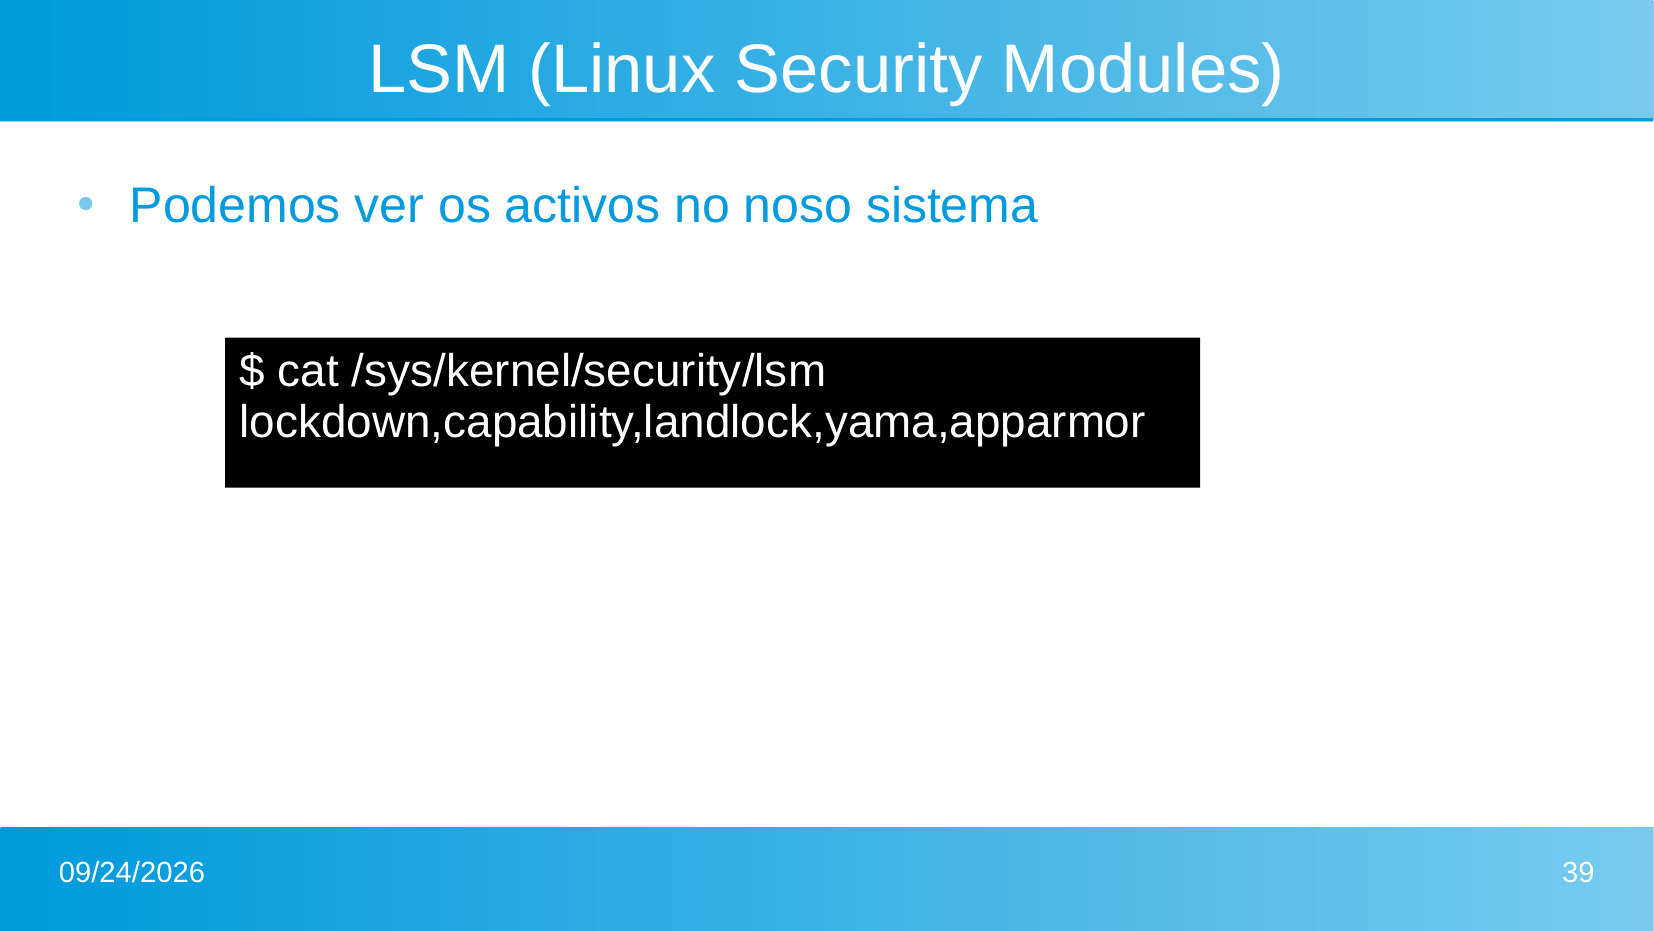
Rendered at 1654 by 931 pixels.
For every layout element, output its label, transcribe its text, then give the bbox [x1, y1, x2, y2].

text_box $ cat /sys/kernel/security/lsm lockdown,capability,landlock,yama,apparmor [225, 337, 1201, 488]
list Podemos ver os activos no noso sistema [59, 177, 1595, 768]
title LSM (Linux Security Modules) [59, 29, 1595, 108]
